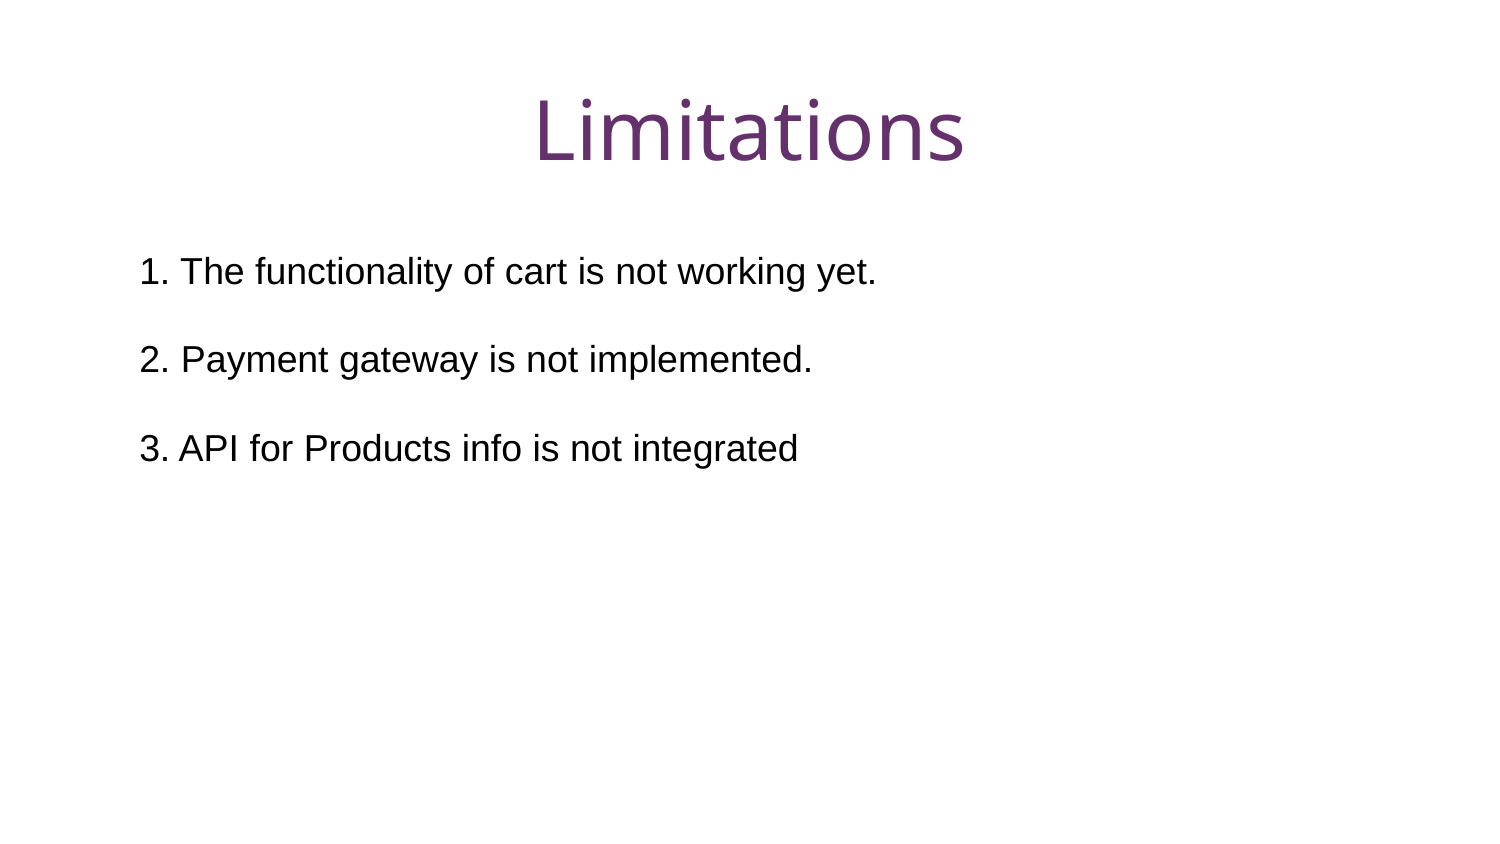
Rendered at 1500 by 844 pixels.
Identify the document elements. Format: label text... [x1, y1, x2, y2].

list 1. The functionality of cart is not working yet. 2. Payment gateway is not implemented. 3. API for Products info is not integrated [120, 209, 947, 513]
title Limitations [116, 88, 1384, 167]
